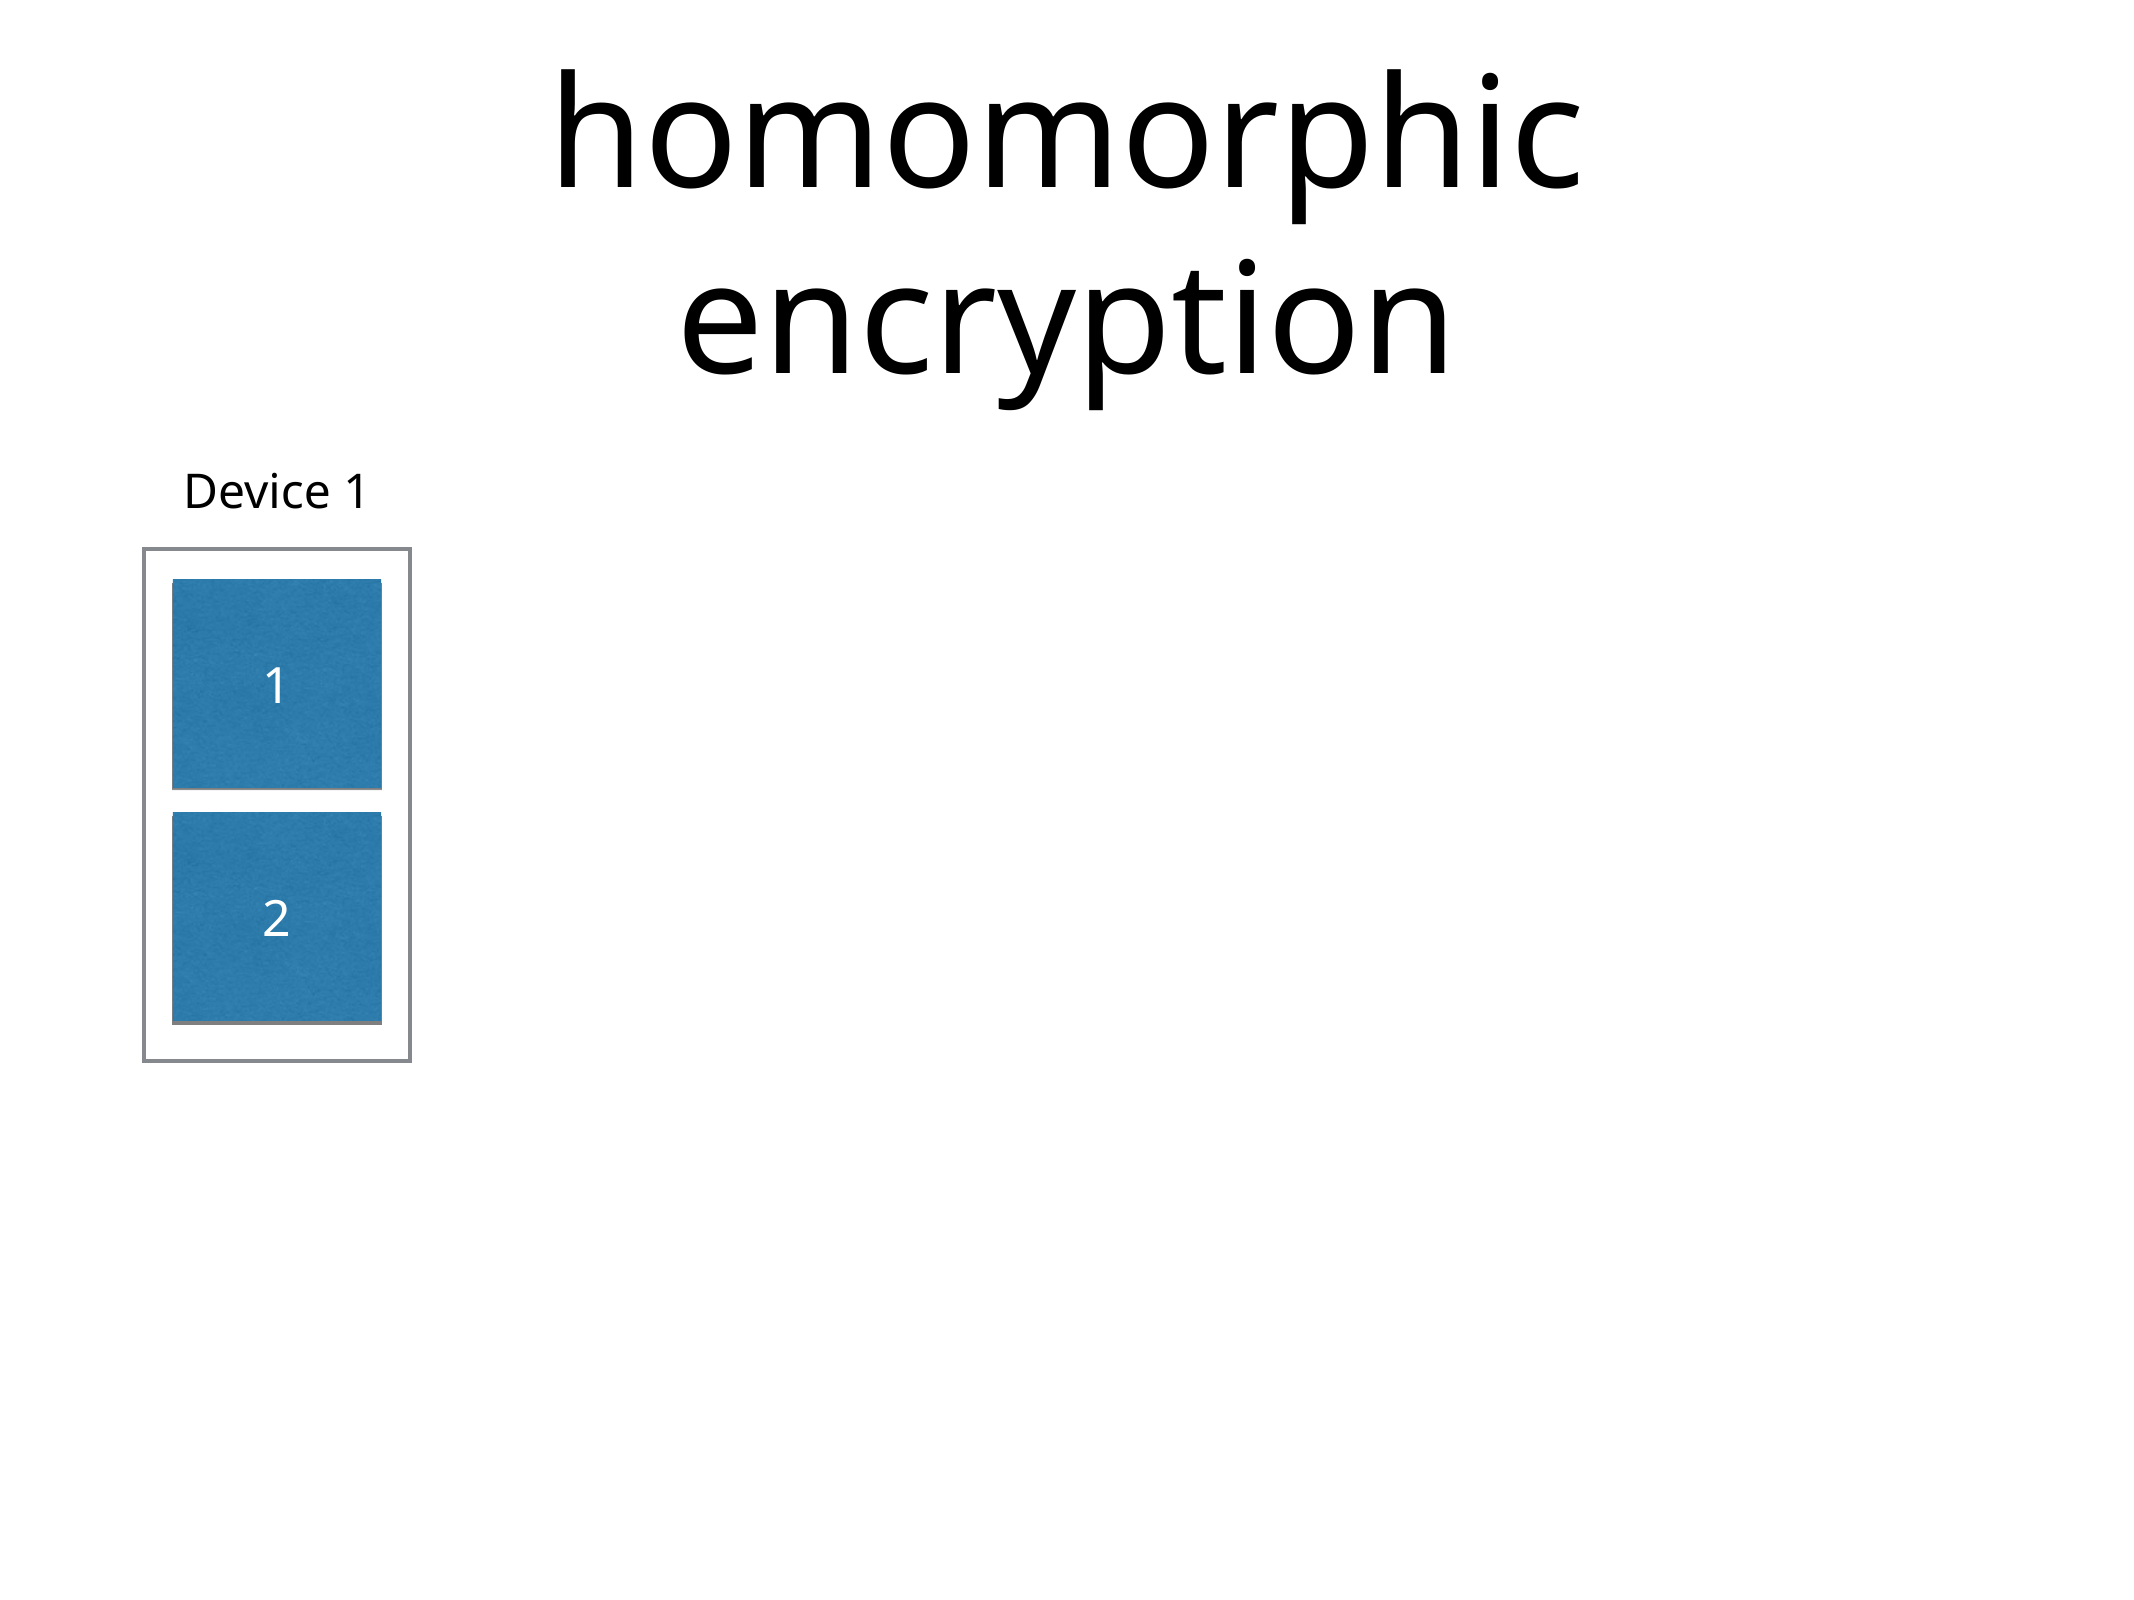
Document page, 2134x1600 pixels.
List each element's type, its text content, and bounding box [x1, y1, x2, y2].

text_box 2 [172, 812, 382, 1021]
text_box Device 1 [174, 452, 380, 527]
title homomorphic encryption [156, 41, 1978, 396]
text_box 1 [172, 579, 382, 788]
